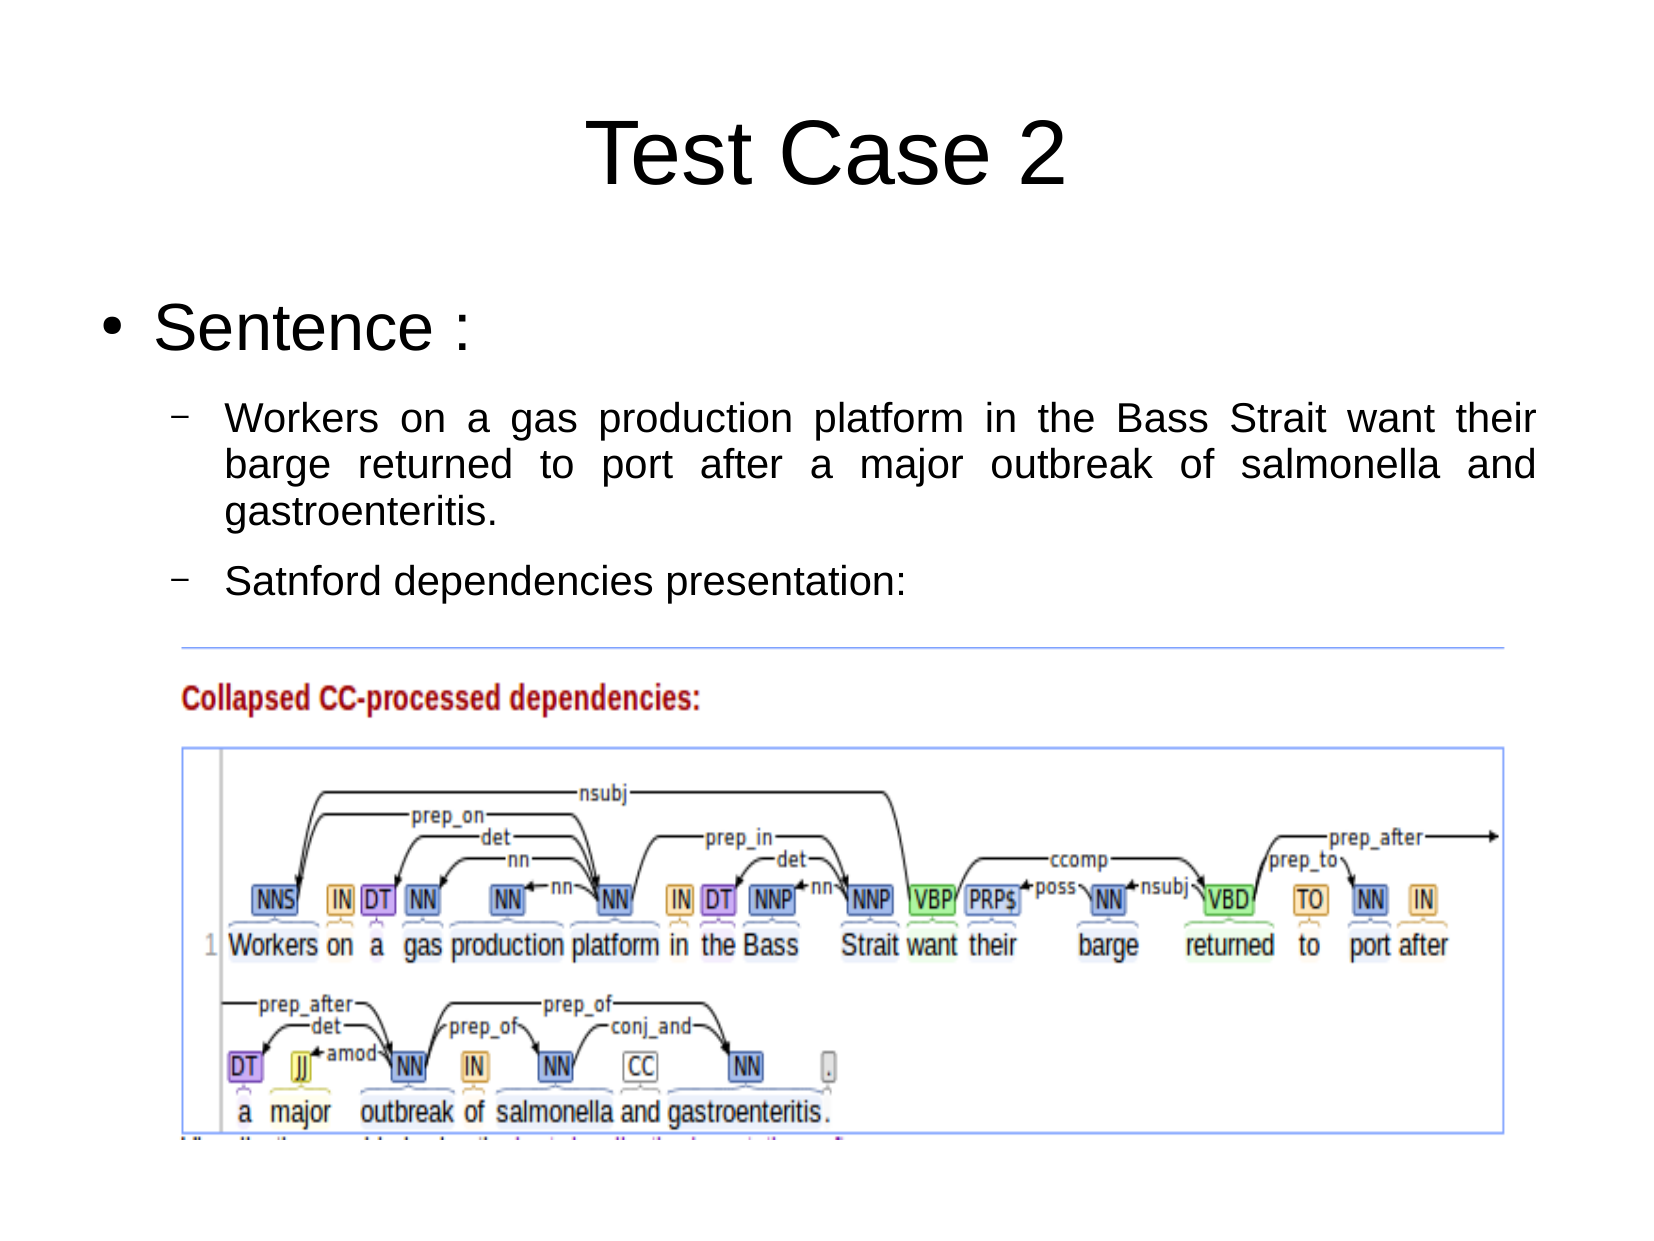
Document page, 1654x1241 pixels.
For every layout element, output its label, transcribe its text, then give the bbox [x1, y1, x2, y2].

title Test Case 2 [82, 49, 1571, 257]
picture [165, 647, 1516, 1141]
list Sentence : Workers on a gas production platform in the Bass Strait want their barge returned to port after a major outbreak of salmonella and gastroenteritis. Satnford dependencies presentation: [82, 290, 1538, 1010]
